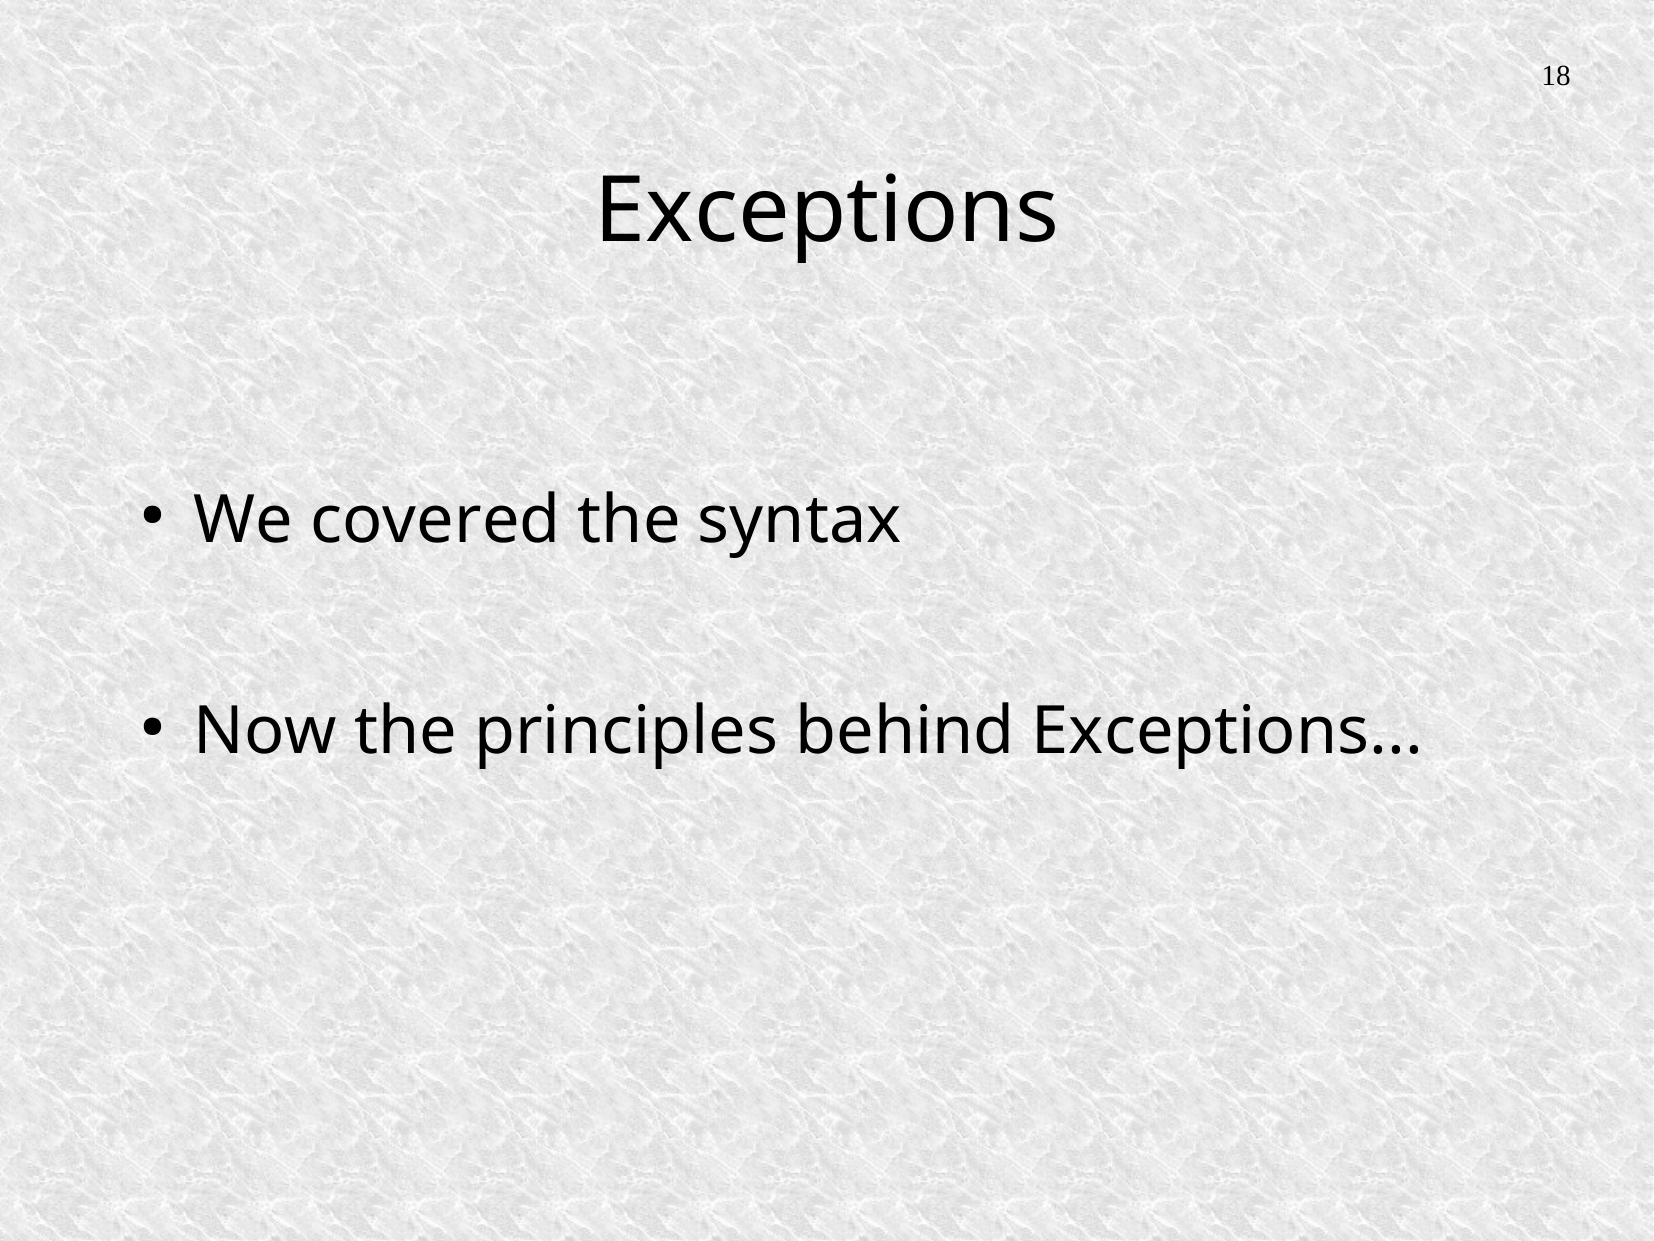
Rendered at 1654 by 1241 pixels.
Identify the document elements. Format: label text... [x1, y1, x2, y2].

list We covered the syntax Now the principles behind Exceptions... [122, 471, 1593, 837]
title Exceptions [121, 102, 1534, 311]
picture [0, 0, 1654, 1241]
